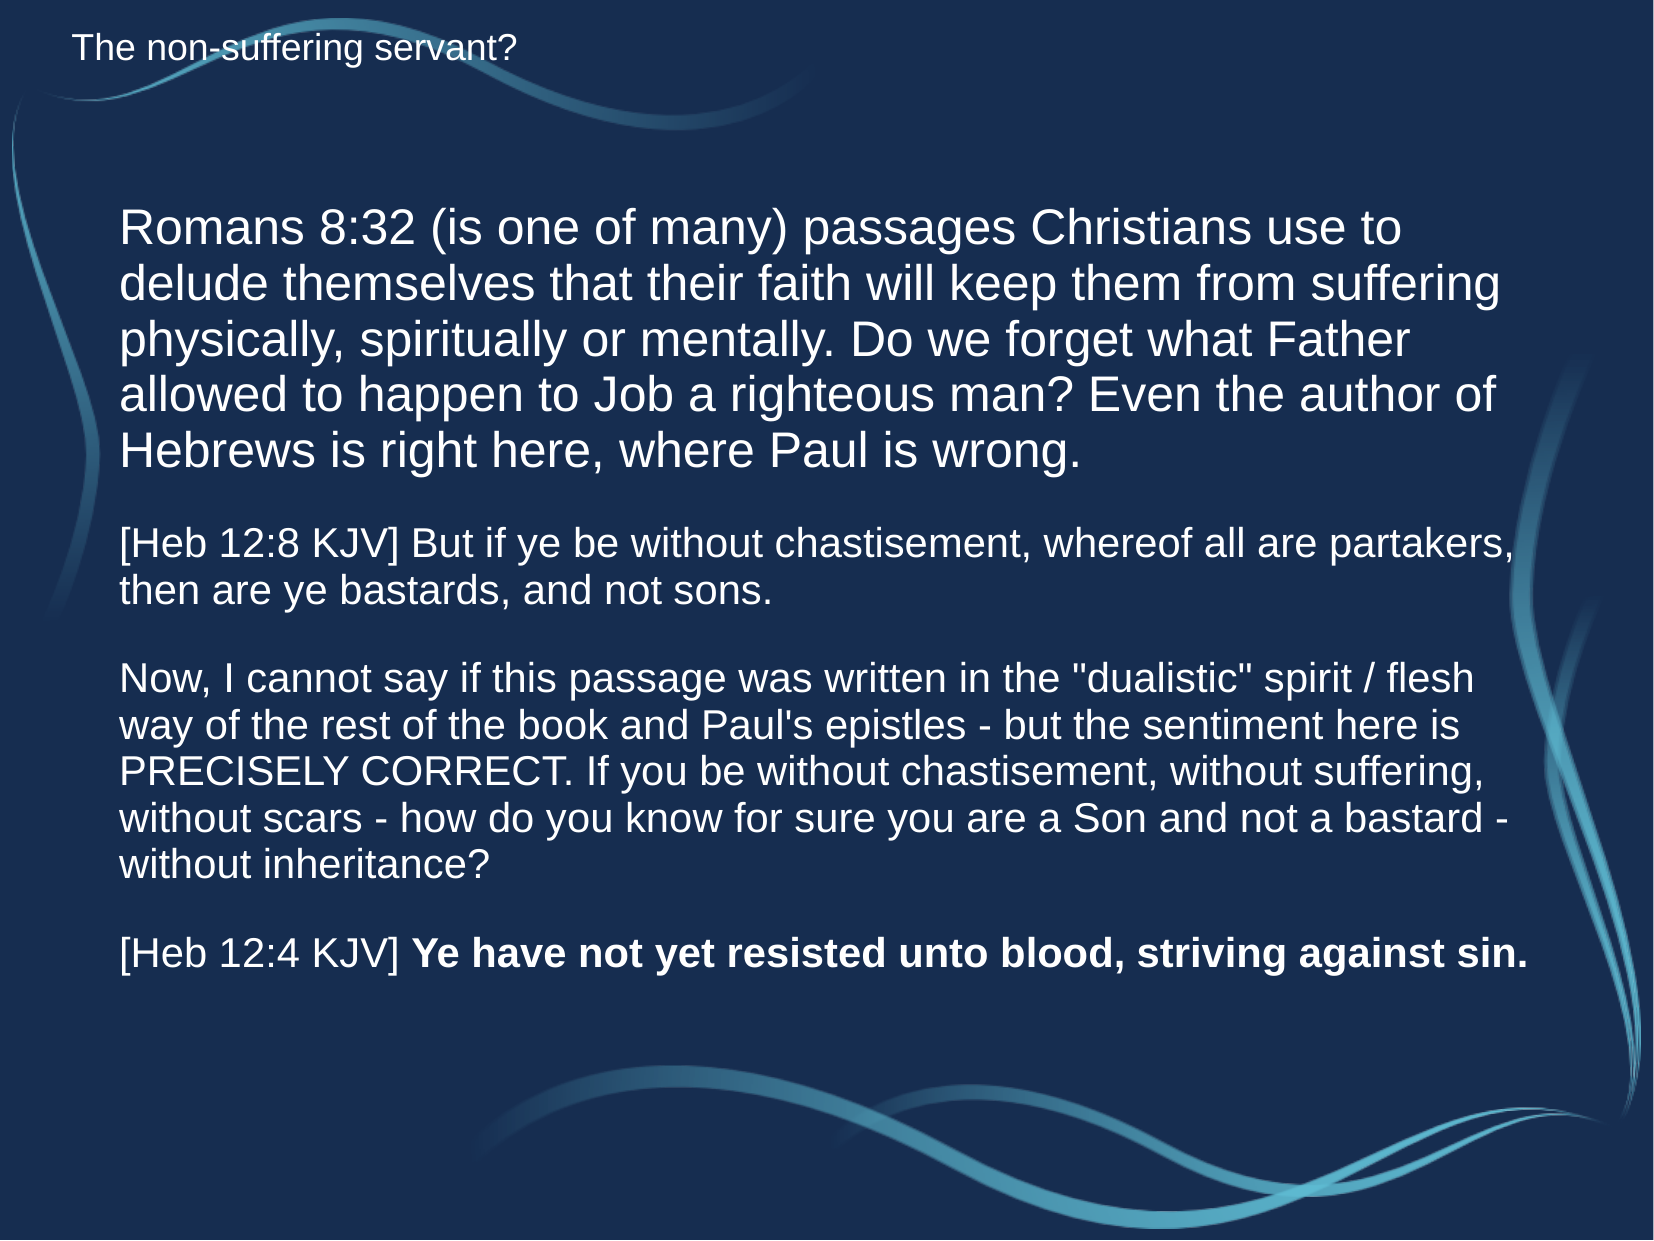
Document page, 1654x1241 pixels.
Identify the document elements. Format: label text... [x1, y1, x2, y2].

title The non-suffering servant? [56, 18, 1545, 218]
list Romans 8:32 (is one of many) passages Christians use to delude themselves that their faith will keep them from suffering physically, spiritually or mentally. Do we forget what Father allowed to happen to Job a righteous man? Even the author of Hebrews is right here, where Paul is wrong. [Heb 12:8 KJV] But if ye be without chastisement, whereof all are partakers, then are ye bastards, and not sons. Now, I cannot say if this passage was written in the "dualistic" spirit / flesh way of the rest of the book and Paul's epistles - but the sentiment here is PRECISELY CORRECT. If you be without chastisement, without suffering, without scars - how do you know for sure you are a Son and not a bastard - without inheritance? [Heb 12:4 KJV] Ye have not yet resisted unto blood, striving against sin. [100, 192, 1544, 1106]
picture [12, 18, 104, 625]
picture [460, 346, 1641, 1229]
